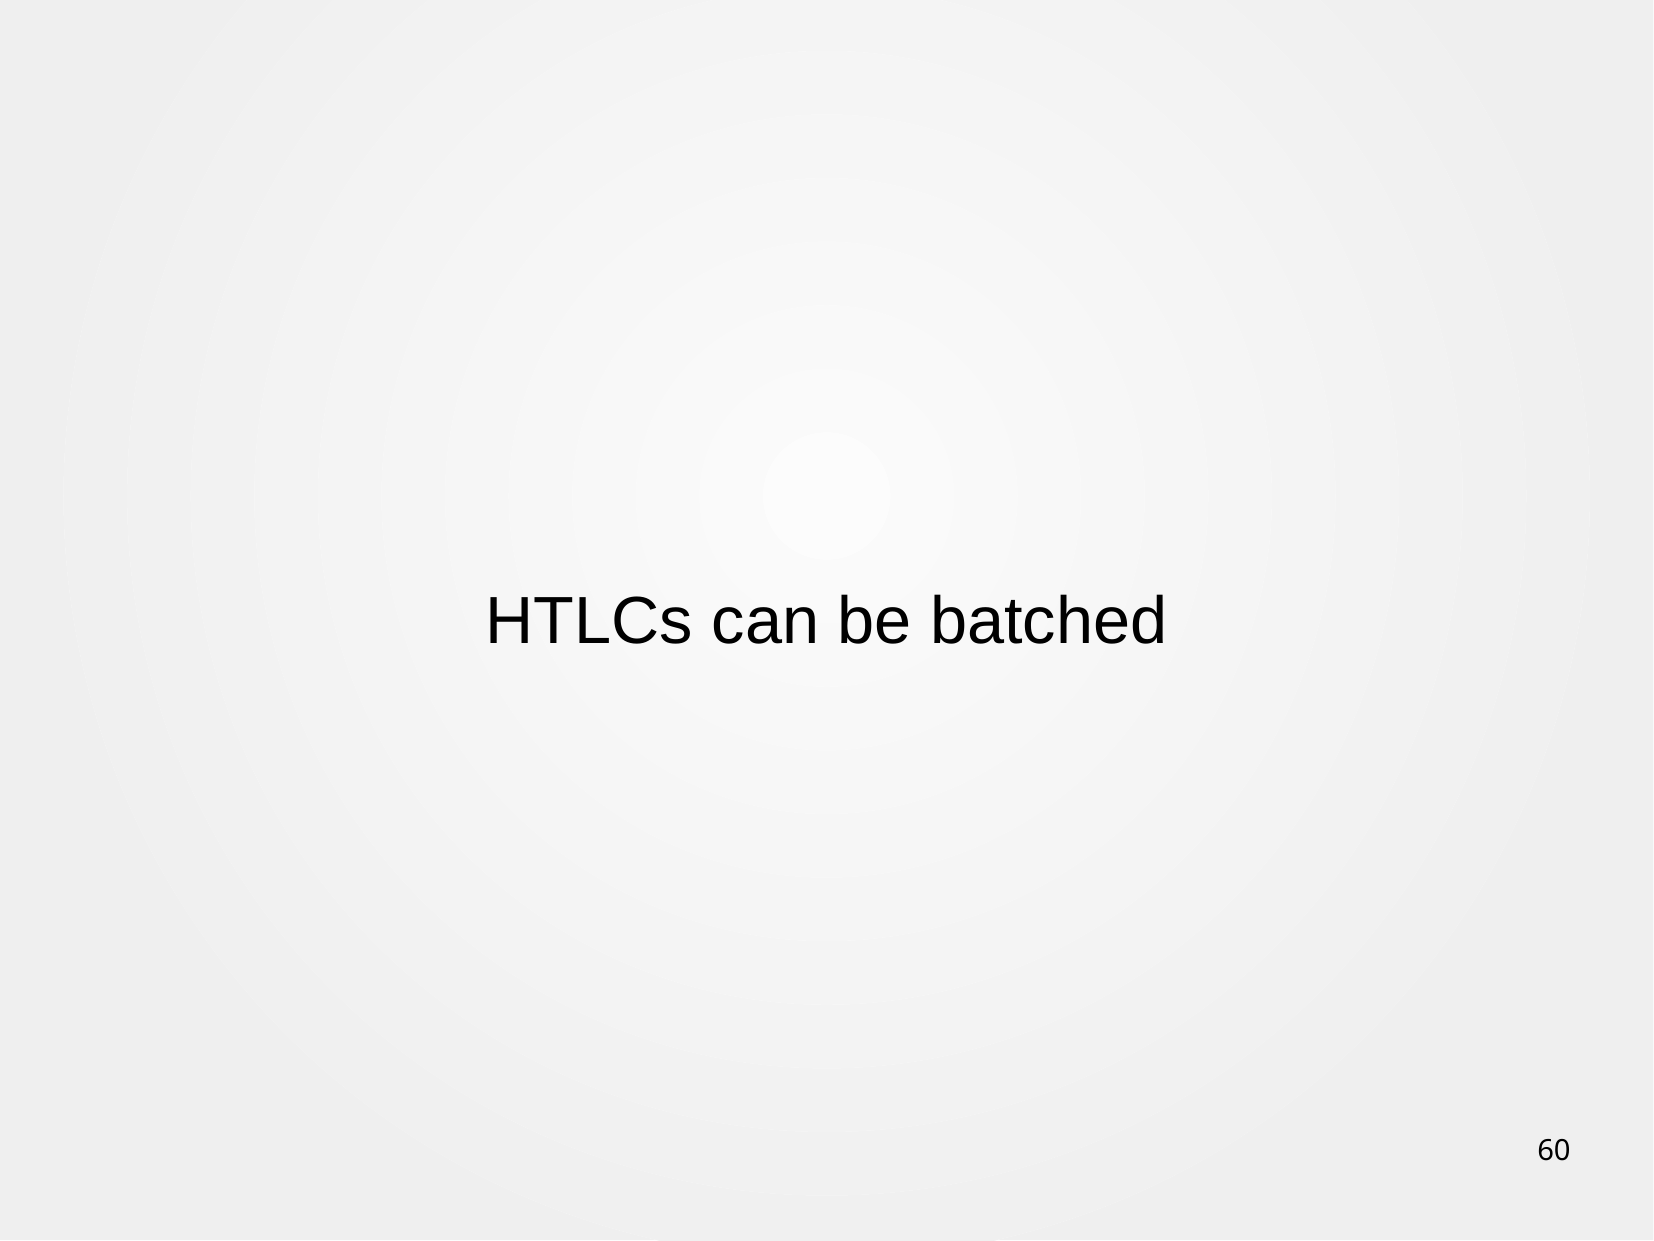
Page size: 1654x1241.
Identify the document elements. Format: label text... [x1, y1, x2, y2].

text_box HTLCs can be batched [457, 575, 1196, 665]
